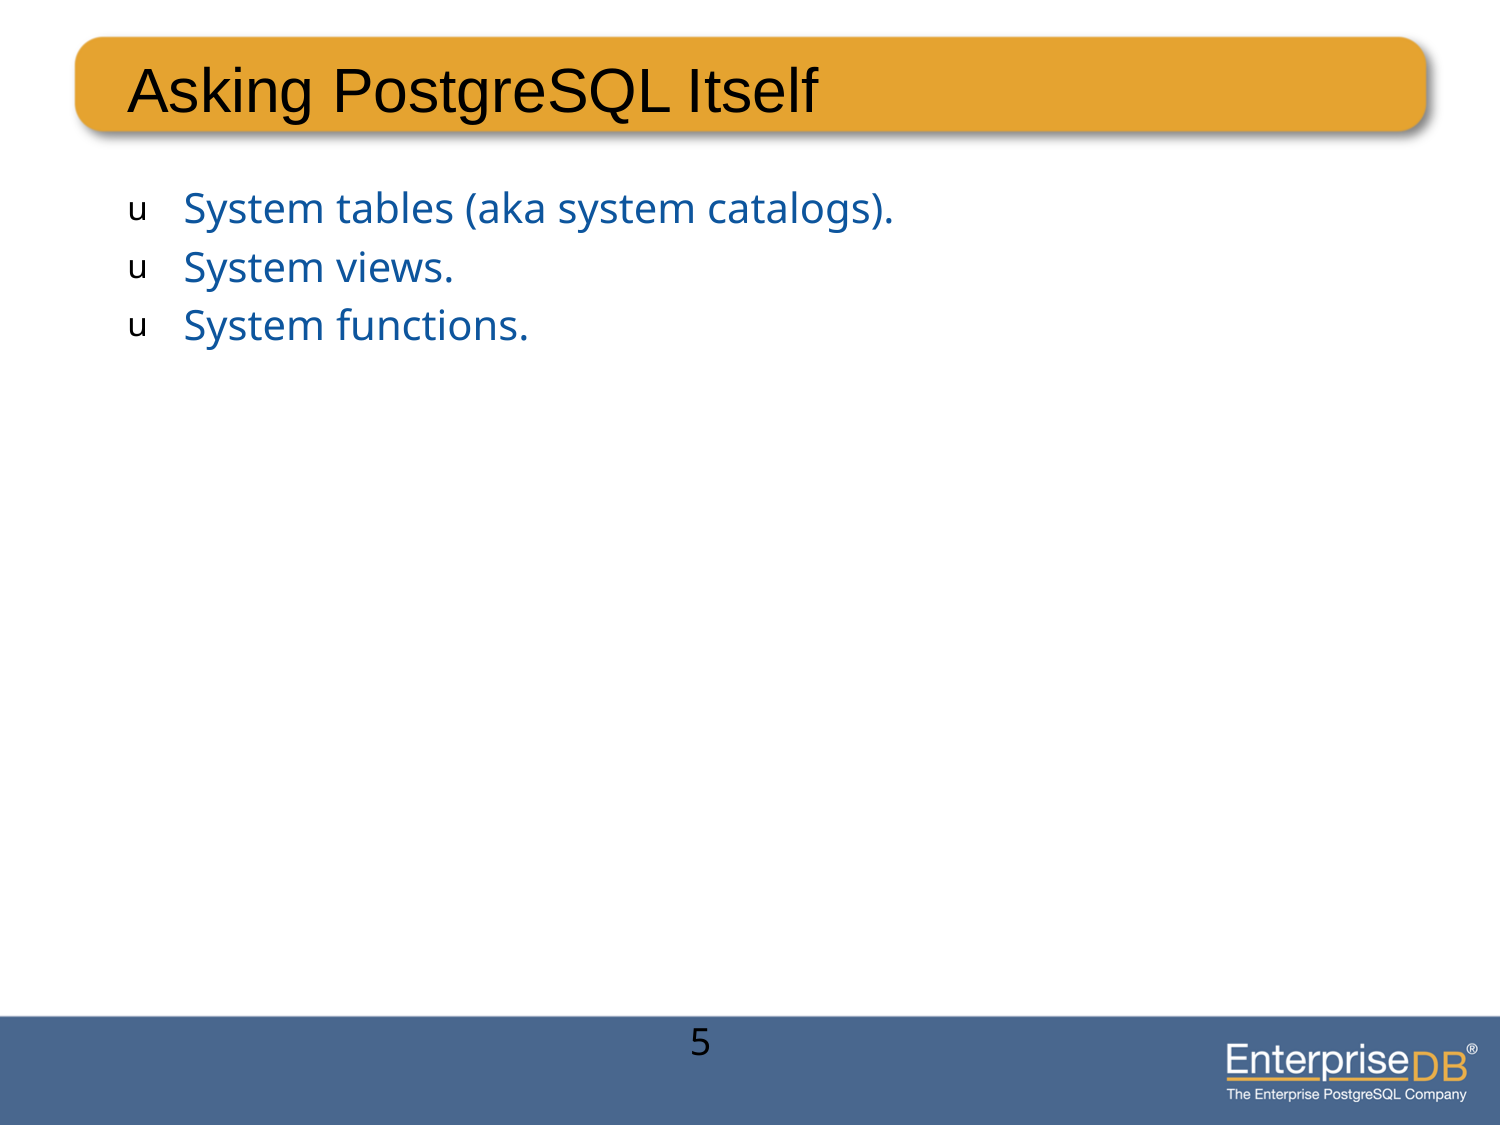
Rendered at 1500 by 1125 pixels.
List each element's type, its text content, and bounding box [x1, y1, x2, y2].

title Asking PostgreSQL Itself [112, 37, 1388, 138]
picture [0, 0, 1500, 1125]
list System tables (aka system catalogs). System views. System functions. [112, 174, 1388, 963]
slide_number <number> [675, 1010, 825, 1125]
